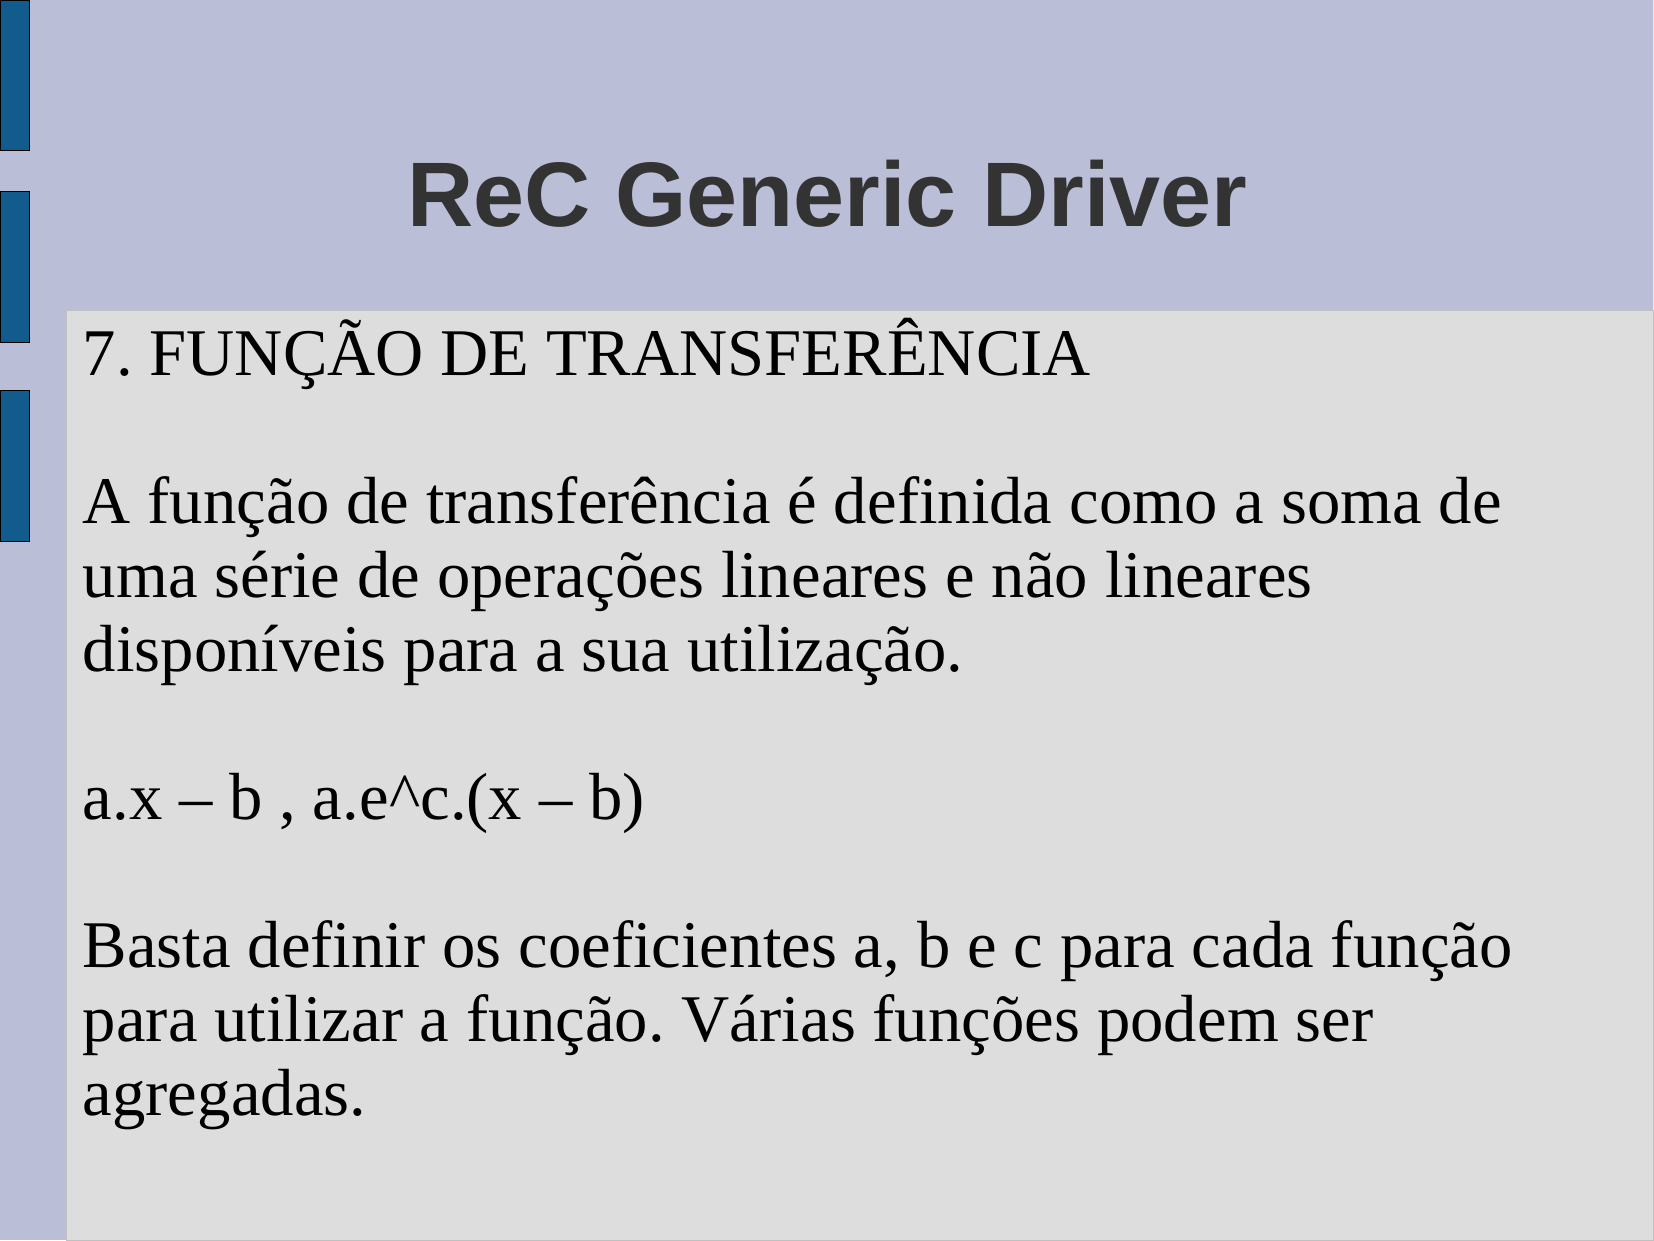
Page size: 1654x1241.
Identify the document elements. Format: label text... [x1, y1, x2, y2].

title ReC Generic Driver [121, 91, 1534, 299]
subtitle 7. FUNÇÃO DE TRANSFERÊNCIA A função de transferência é definida como a soma de uma série de operações lineares e não lineares disponíveis para a sua utilização. a.x – b , a.e^c.(x – b) Basta definir os coeficientes a, b e c para cada função para utilizar a função. Várias funções podem ser agregadas. [82, 431, 1571, 1236]
